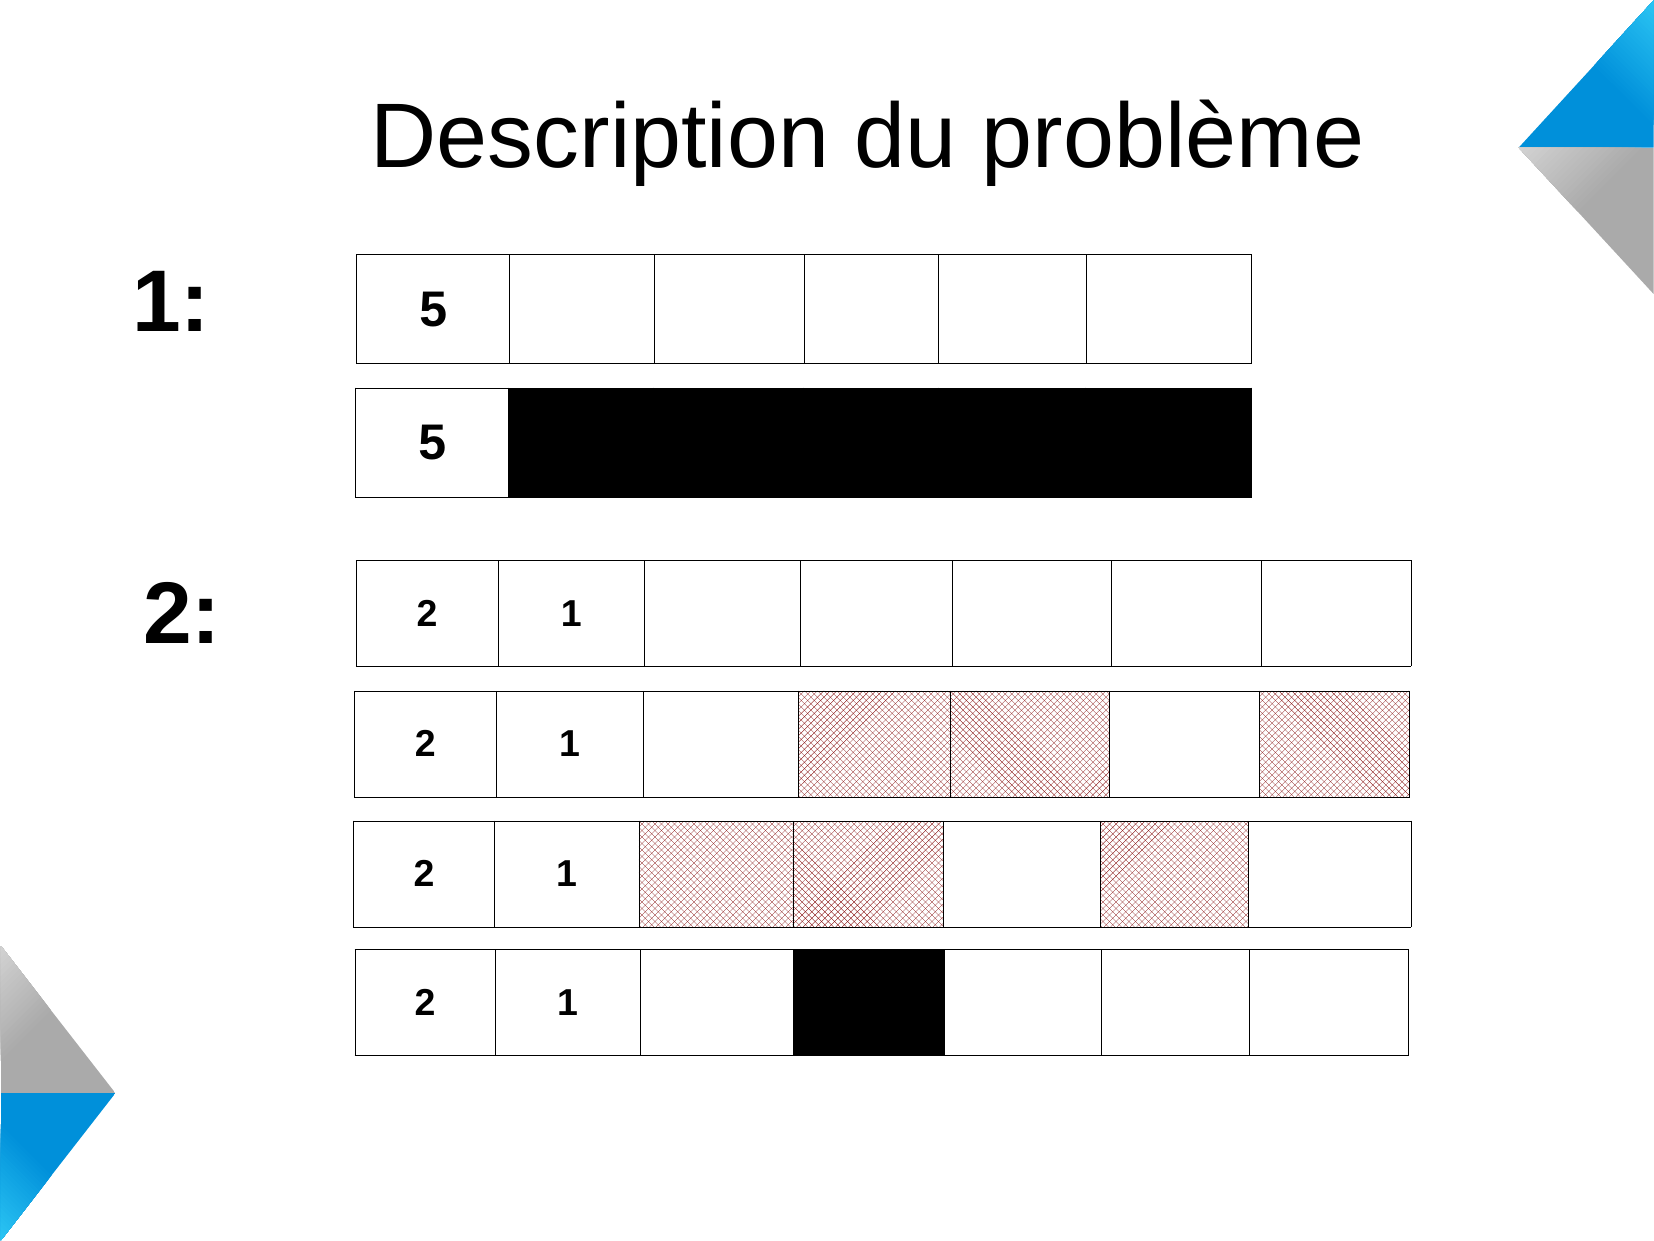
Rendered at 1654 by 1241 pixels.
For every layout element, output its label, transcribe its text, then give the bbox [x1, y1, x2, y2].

table_header 1 [499, 561, 644, 666]
table_header 1 [496, 993, 640, 1055]
table_header [953, 561, 1111, 666]
table_header [794, 993, 944, 1055]
table_header [804, 389, 938, 497]
table_header 5 [356, 389, 508, 497]
text_box 1: [23, 147, 319, 1241]
table_header [654, 389, 803, 497]
title Description du problème [1477, 35, 1595, 243]
table_header [1086, 389, 1251, 497]
subtitle [0, 33, 1477, 993]
table_header 2 [357, 561, 498, 666]
table_header [509, 389, 653, 497]
table_header [801, 561, 952, 666]
table_header [1250, 993, 1408, 1055]
table_header [641, 993, 793, 1055]
table_header [939, 389, 1085, 497]
table_header [945, 993, 1101, 1055]
text_box 2: [128, 566, 237, 666]
table_header [1102, 993, 1249, 1055]
table_header 2 [356, 993, 495, 1055]
table_header [645, 561, 800, 666]
table_header [1112, 561, 1261, 666]
table_header [1262, 561, 1411, 666]
